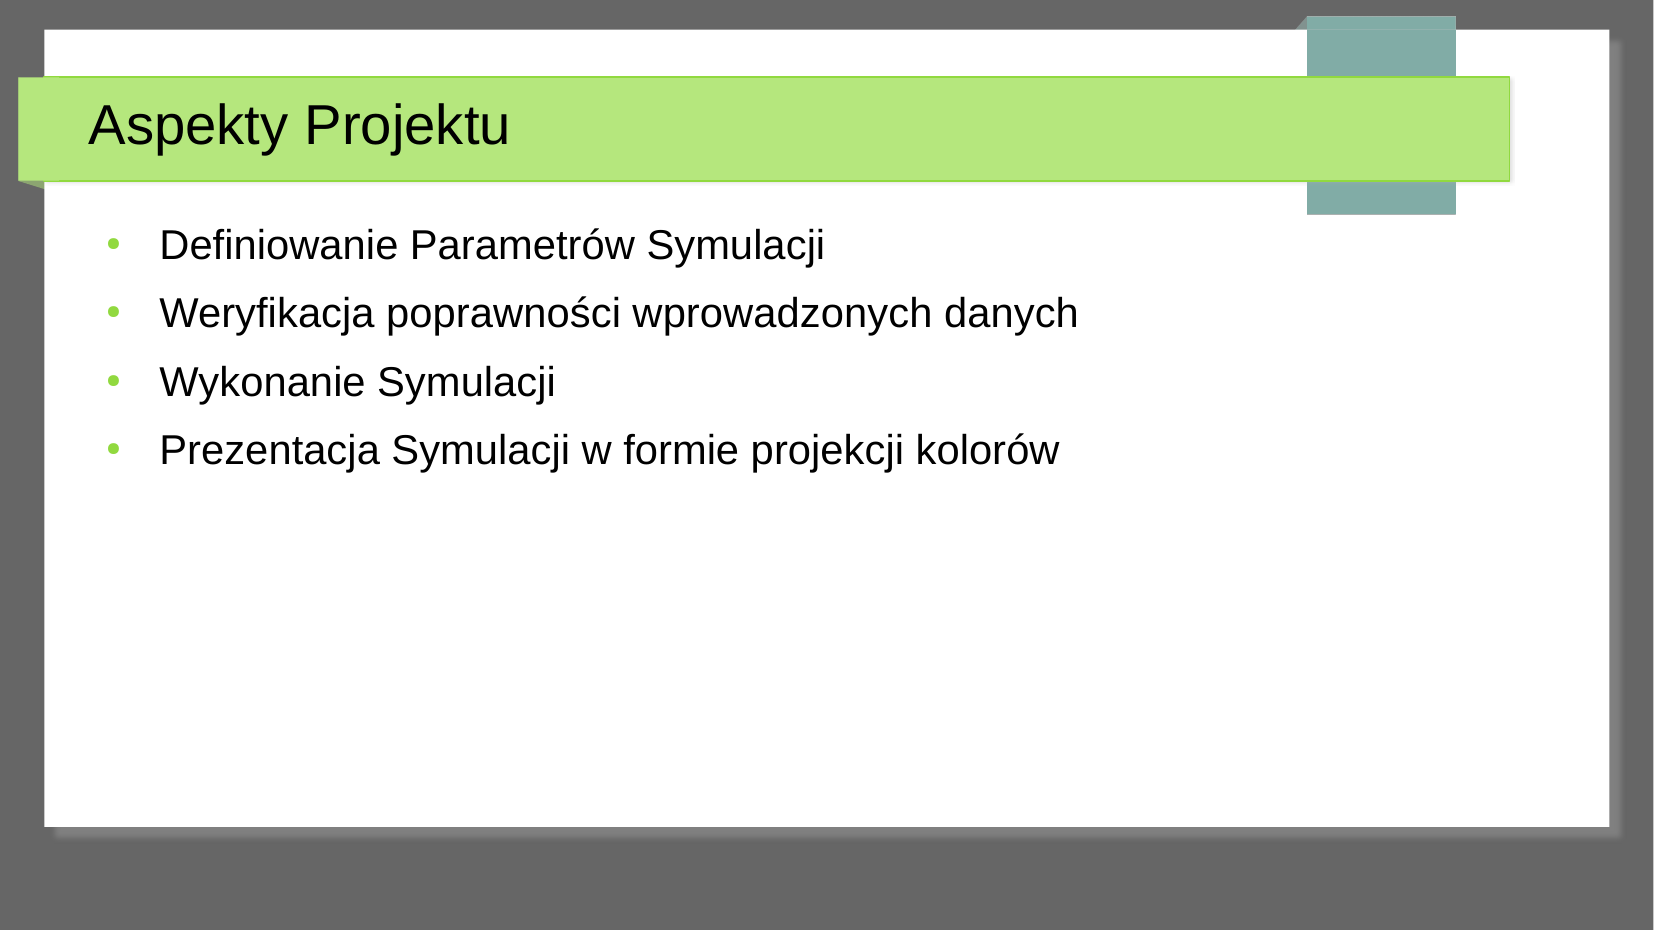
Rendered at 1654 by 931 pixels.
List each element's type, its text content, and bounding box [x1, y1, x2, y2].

title Aspekty Projektu [88, 73, 1506, 178]
list Definiowanie Parametrów Symulacji Weryfikacja poprawności wprowadzonych danych Wykonanie Symulacji Prezentacja Symulacji w formie projekcji kolorów [88, 221, 1565, 813]
